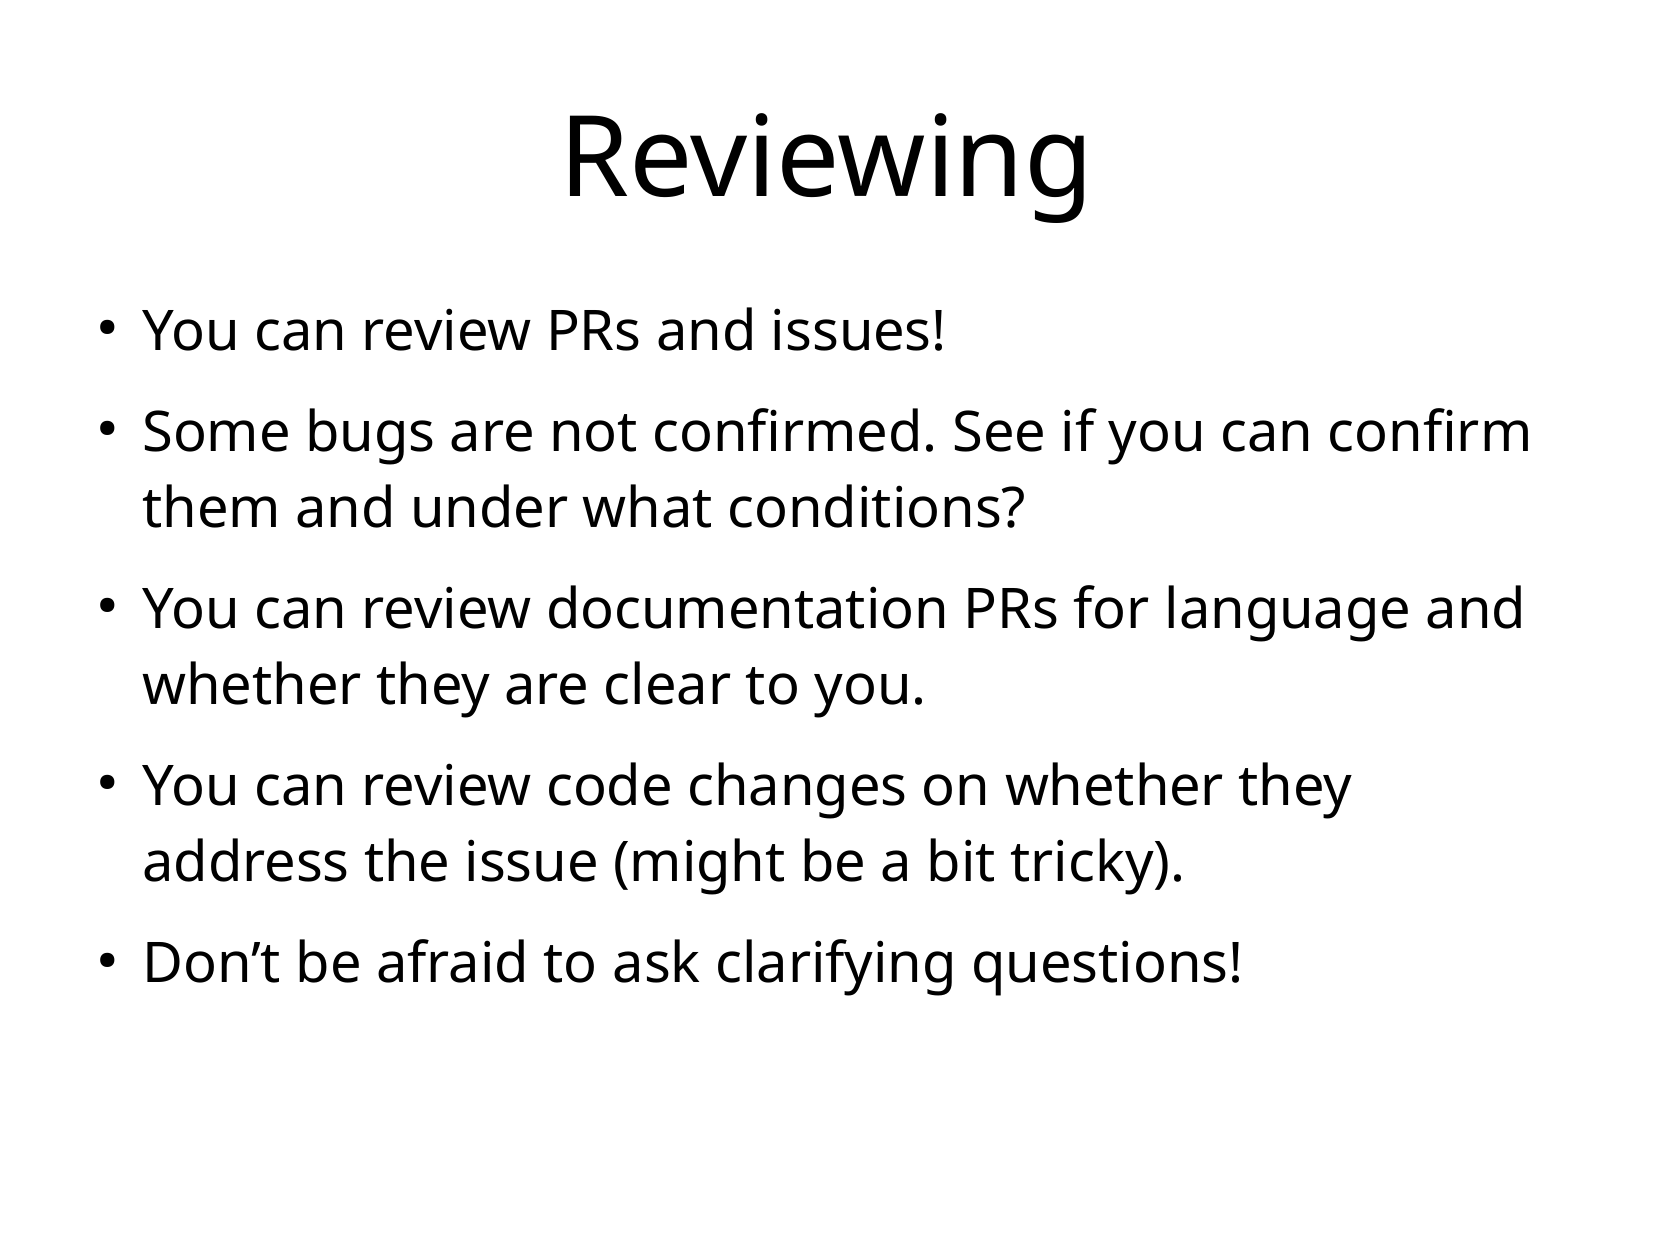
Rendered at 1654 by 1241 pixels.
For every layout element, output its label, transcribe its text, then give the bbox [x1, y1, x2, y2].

list You can review PRs and issues! Some bugs are not confirmed. See if you can confirm them and under what conditions? You can review documentation PRs for language and whether they are clear to you. You can review code changes on whether they address the issue (might be a bit tricky). Don’t be afraid to ask clarifying questions! [82, 290, 1571, 1010]
title Reviewing [82, 49, 1571, 257]
